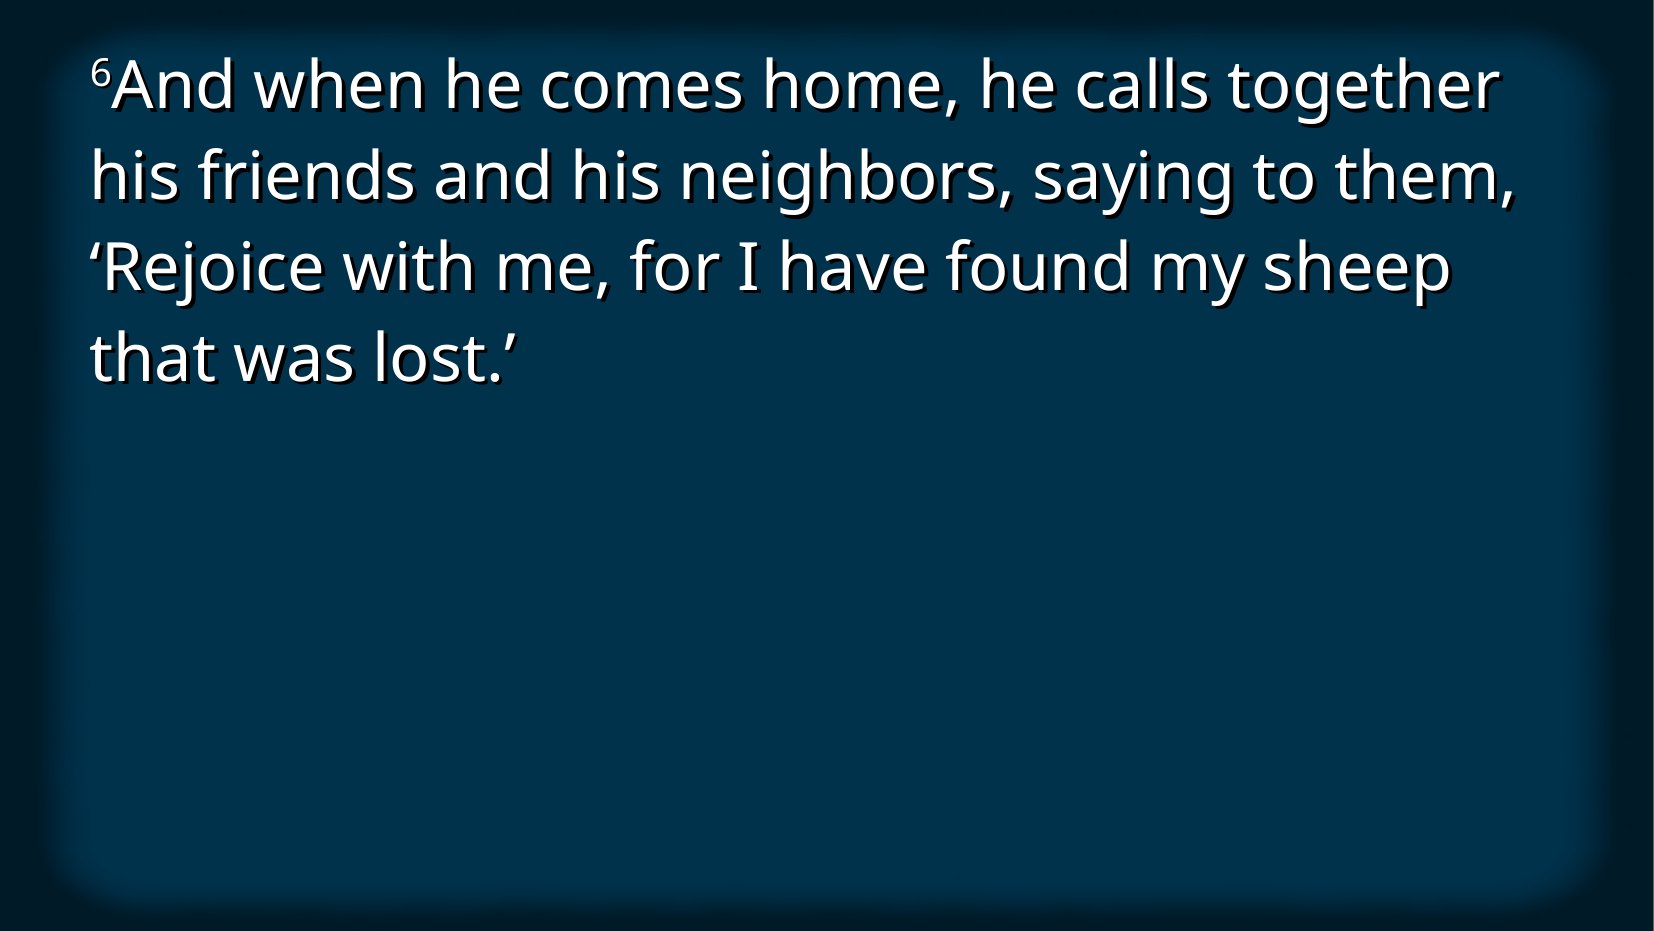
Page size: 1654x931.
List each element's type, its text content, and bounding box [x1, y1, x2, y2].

text_box 6And when he comes home, he calls together his friends and his neighbors, saying to them, ‘Rejoice with me, for I have found my sheep that was lost.’ [75, 30, 1576, 421]
picture [0, 0, 1654, 931]
